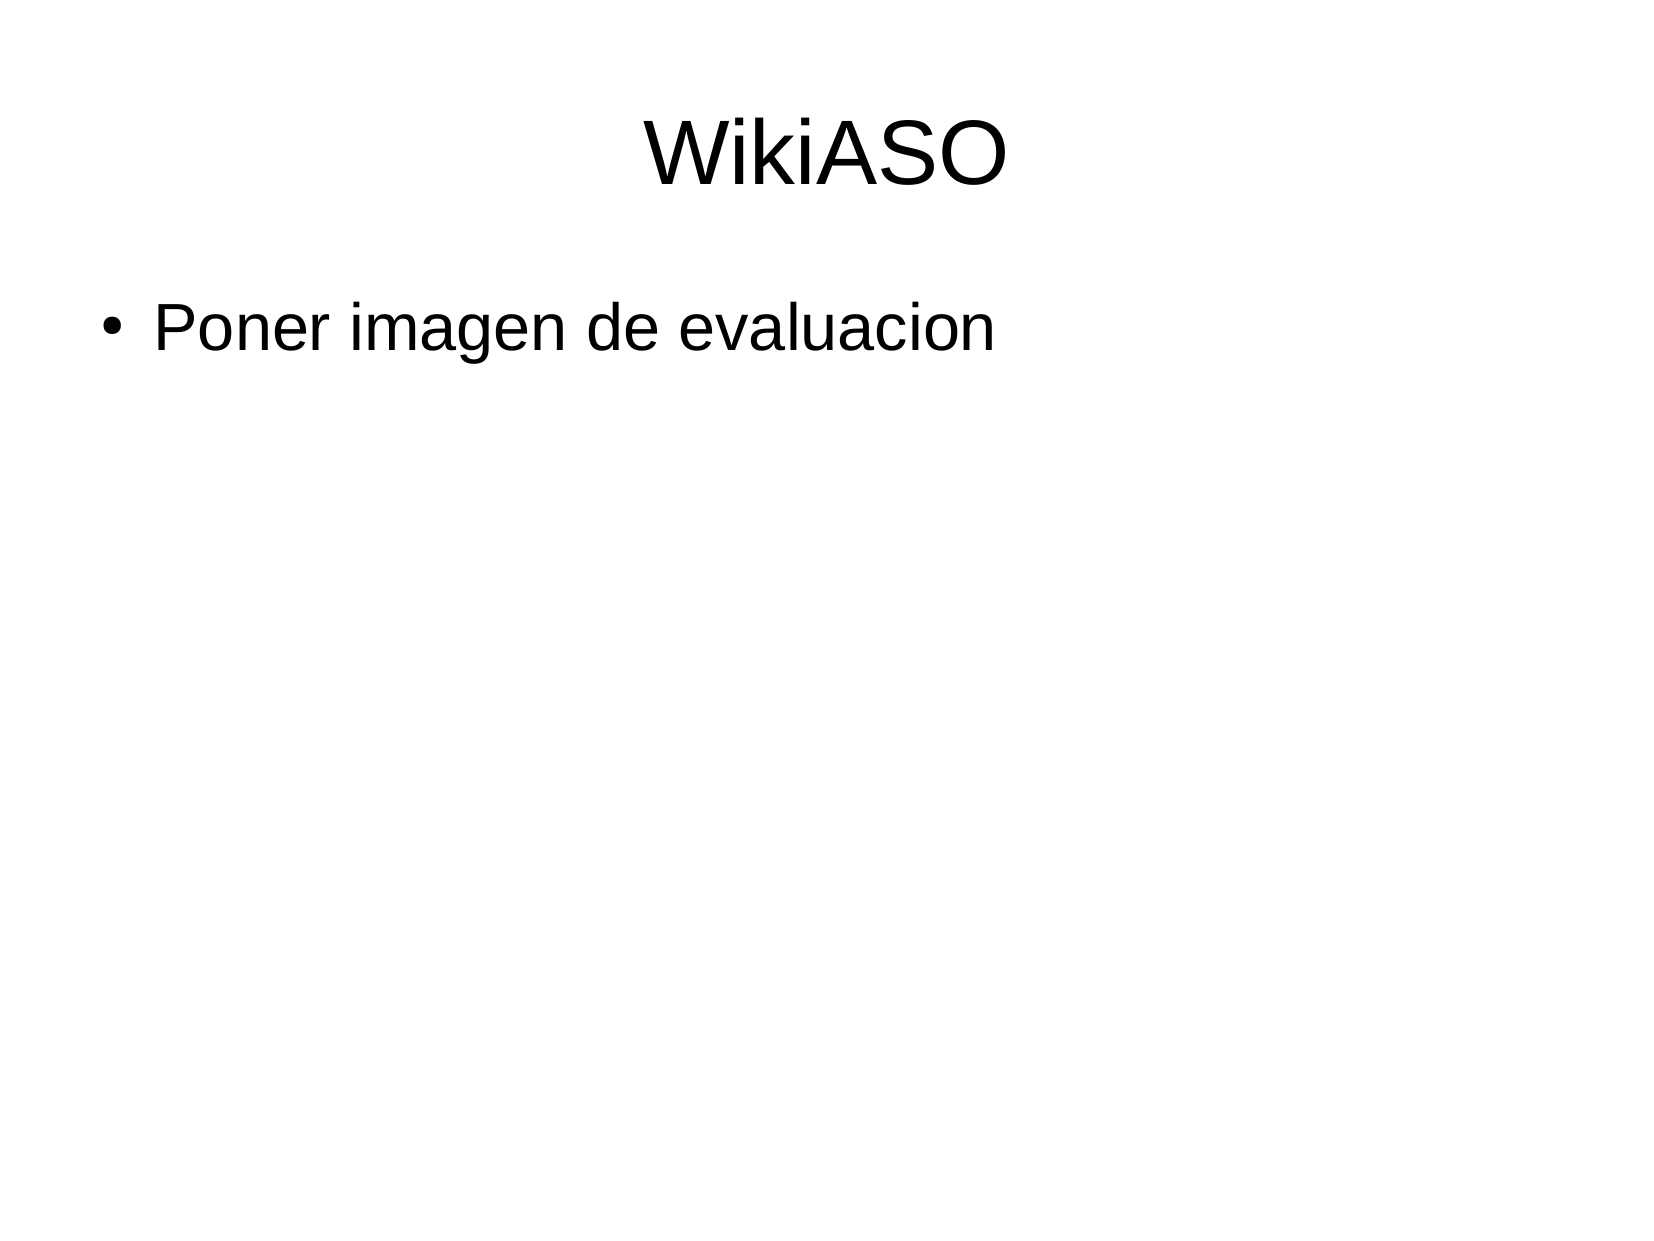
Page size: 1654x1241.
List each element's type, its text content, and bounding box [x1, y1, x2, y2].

list Poner imagen de evaluacion [82, 290, 1571, 1109]
title WikiASO [82, 49, 1571, 257]
